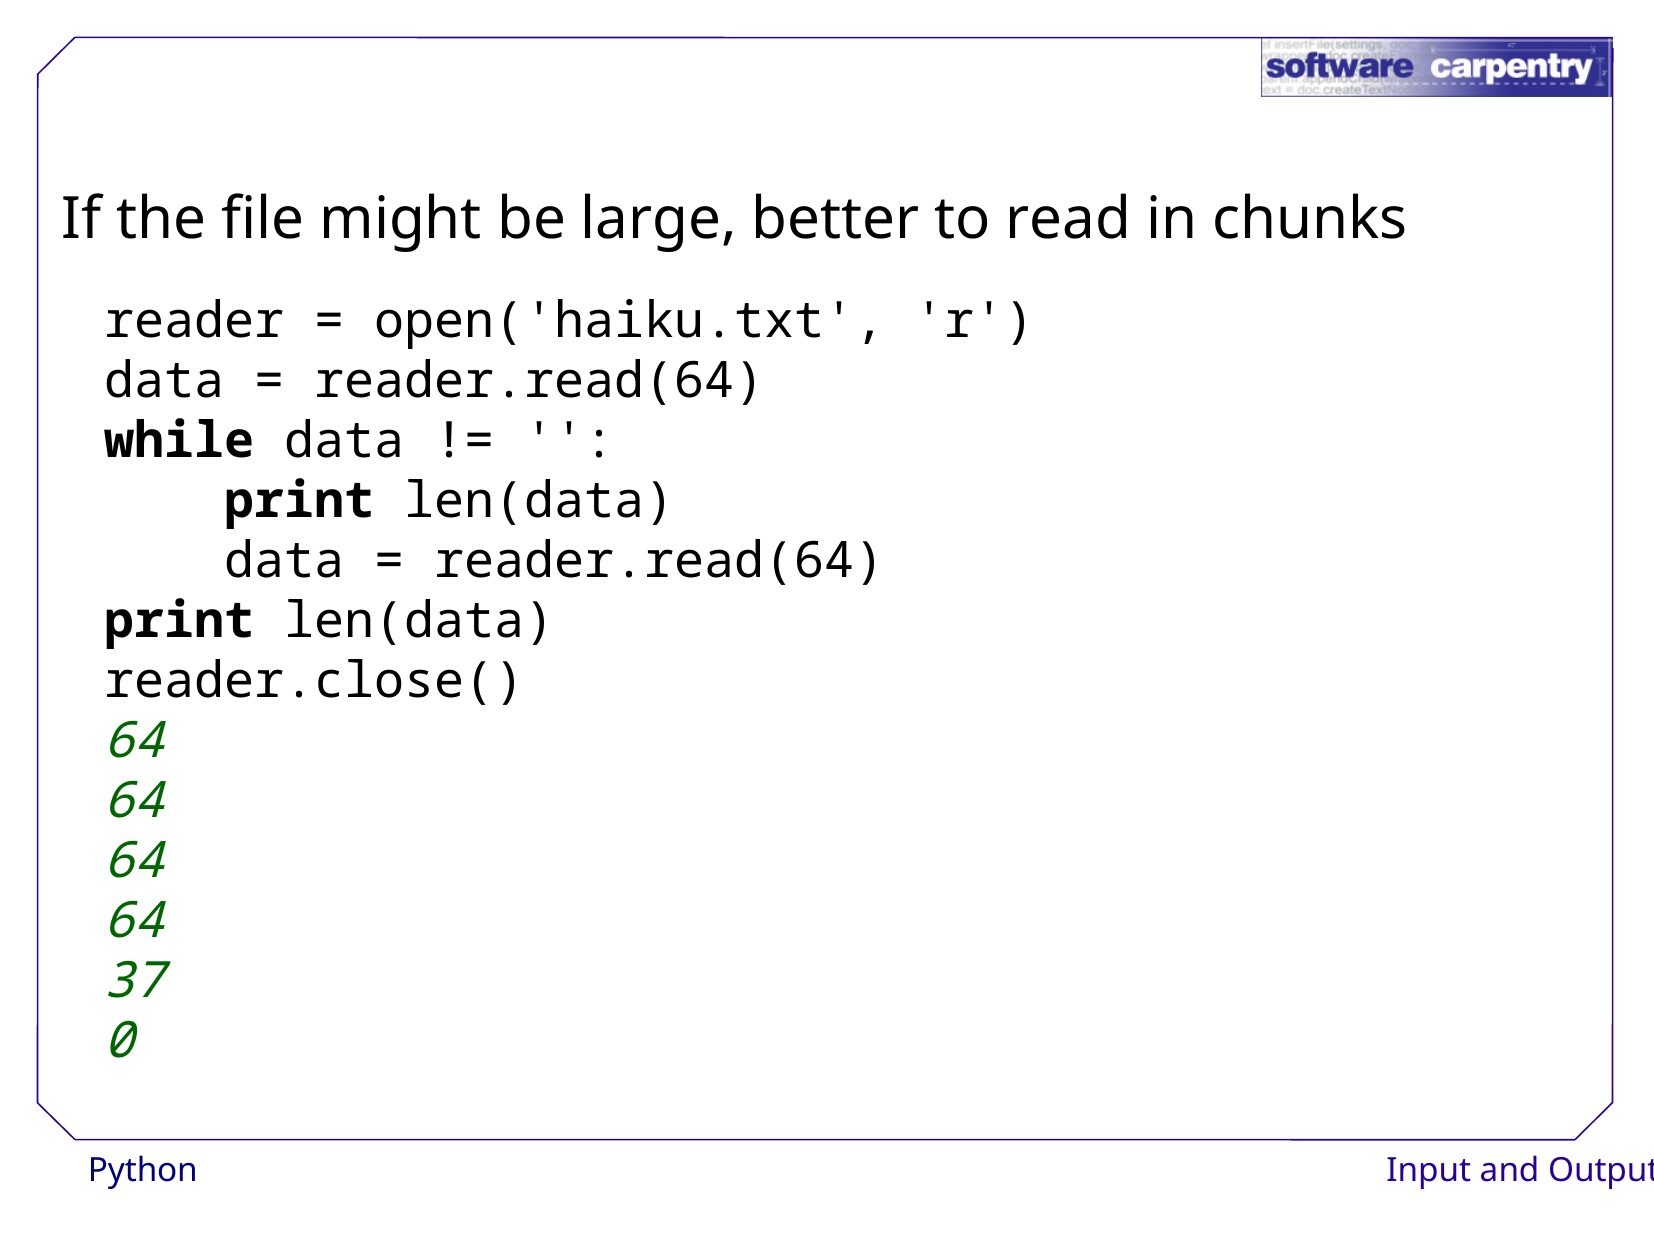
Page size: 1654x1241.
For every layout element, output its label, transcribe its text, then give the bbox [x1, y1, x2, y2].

text_box reader = open('haiku.txt', 'r') data = reader.read(64) while data != '': print len(data) data = reader.read(64) print len(data) reader.close() 64 64 64 64 37 0 [89, 279, 1512, 1083]
text_box If the file might be large, better to read in chunks [47, 138, 1573, 259]
picture [1261, 39, 1613, 97]
